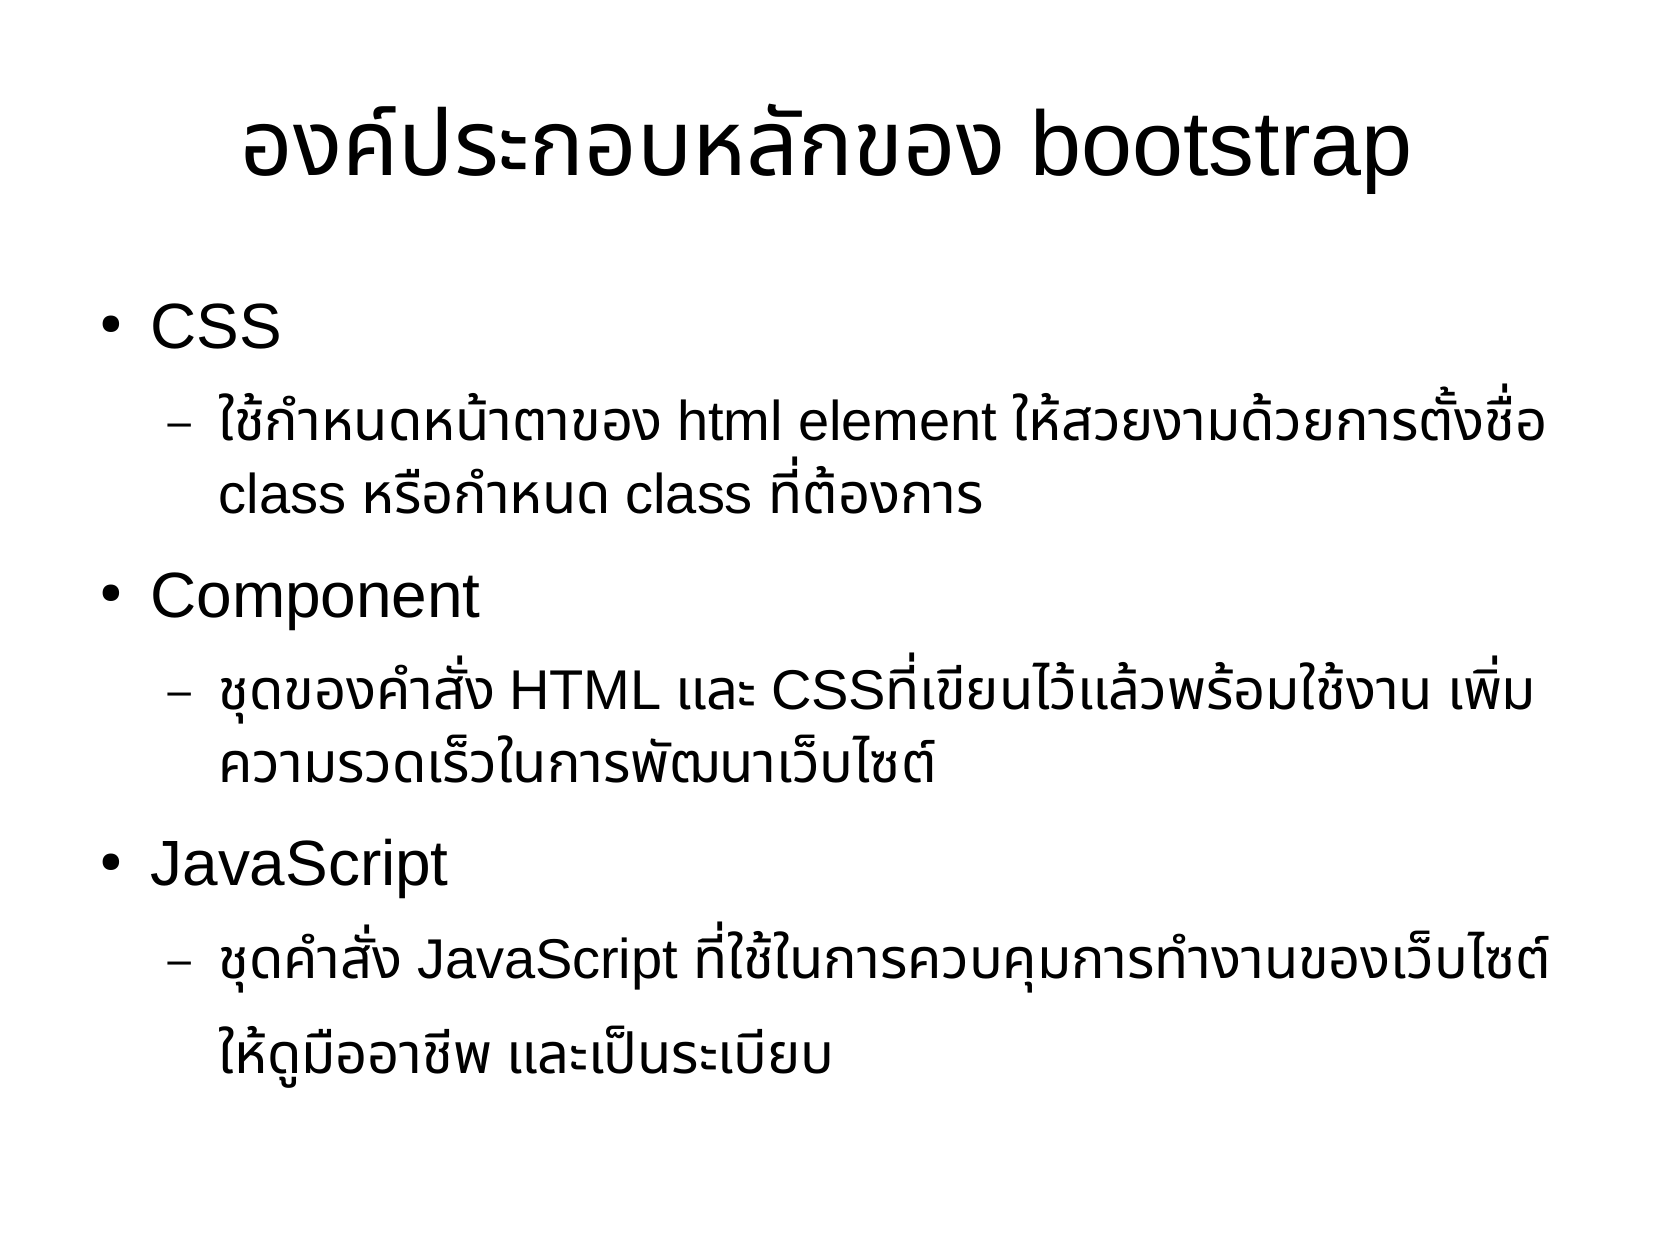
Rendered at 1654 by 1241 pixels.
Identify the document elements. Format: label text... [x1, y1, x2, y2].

list CSS ใช้กำหนดหน้าตาของ html element ให้สวยงามด้วยการตั้งชื่อ class หรือกำหนด class ที่ต้องการ Component ชุดของคำสั่ง HTML และ CSSที่เขียนไว้แล้วพร้อมใช้งาน เพิ่มความรวดเร็วในการพัฒนาเว็บไซต์ JavaScript ชุดคำสั่ง JavaScript ที่ใช้ในการควบคุมการทำงานของเว็บไซต์ ให้ดูมืออาชีพ และเป็นระเบียบ [82, 290, 1571, 1111]
title องค์ประกอบหลักของ bootstrap [82, 49, 1571, 257]
